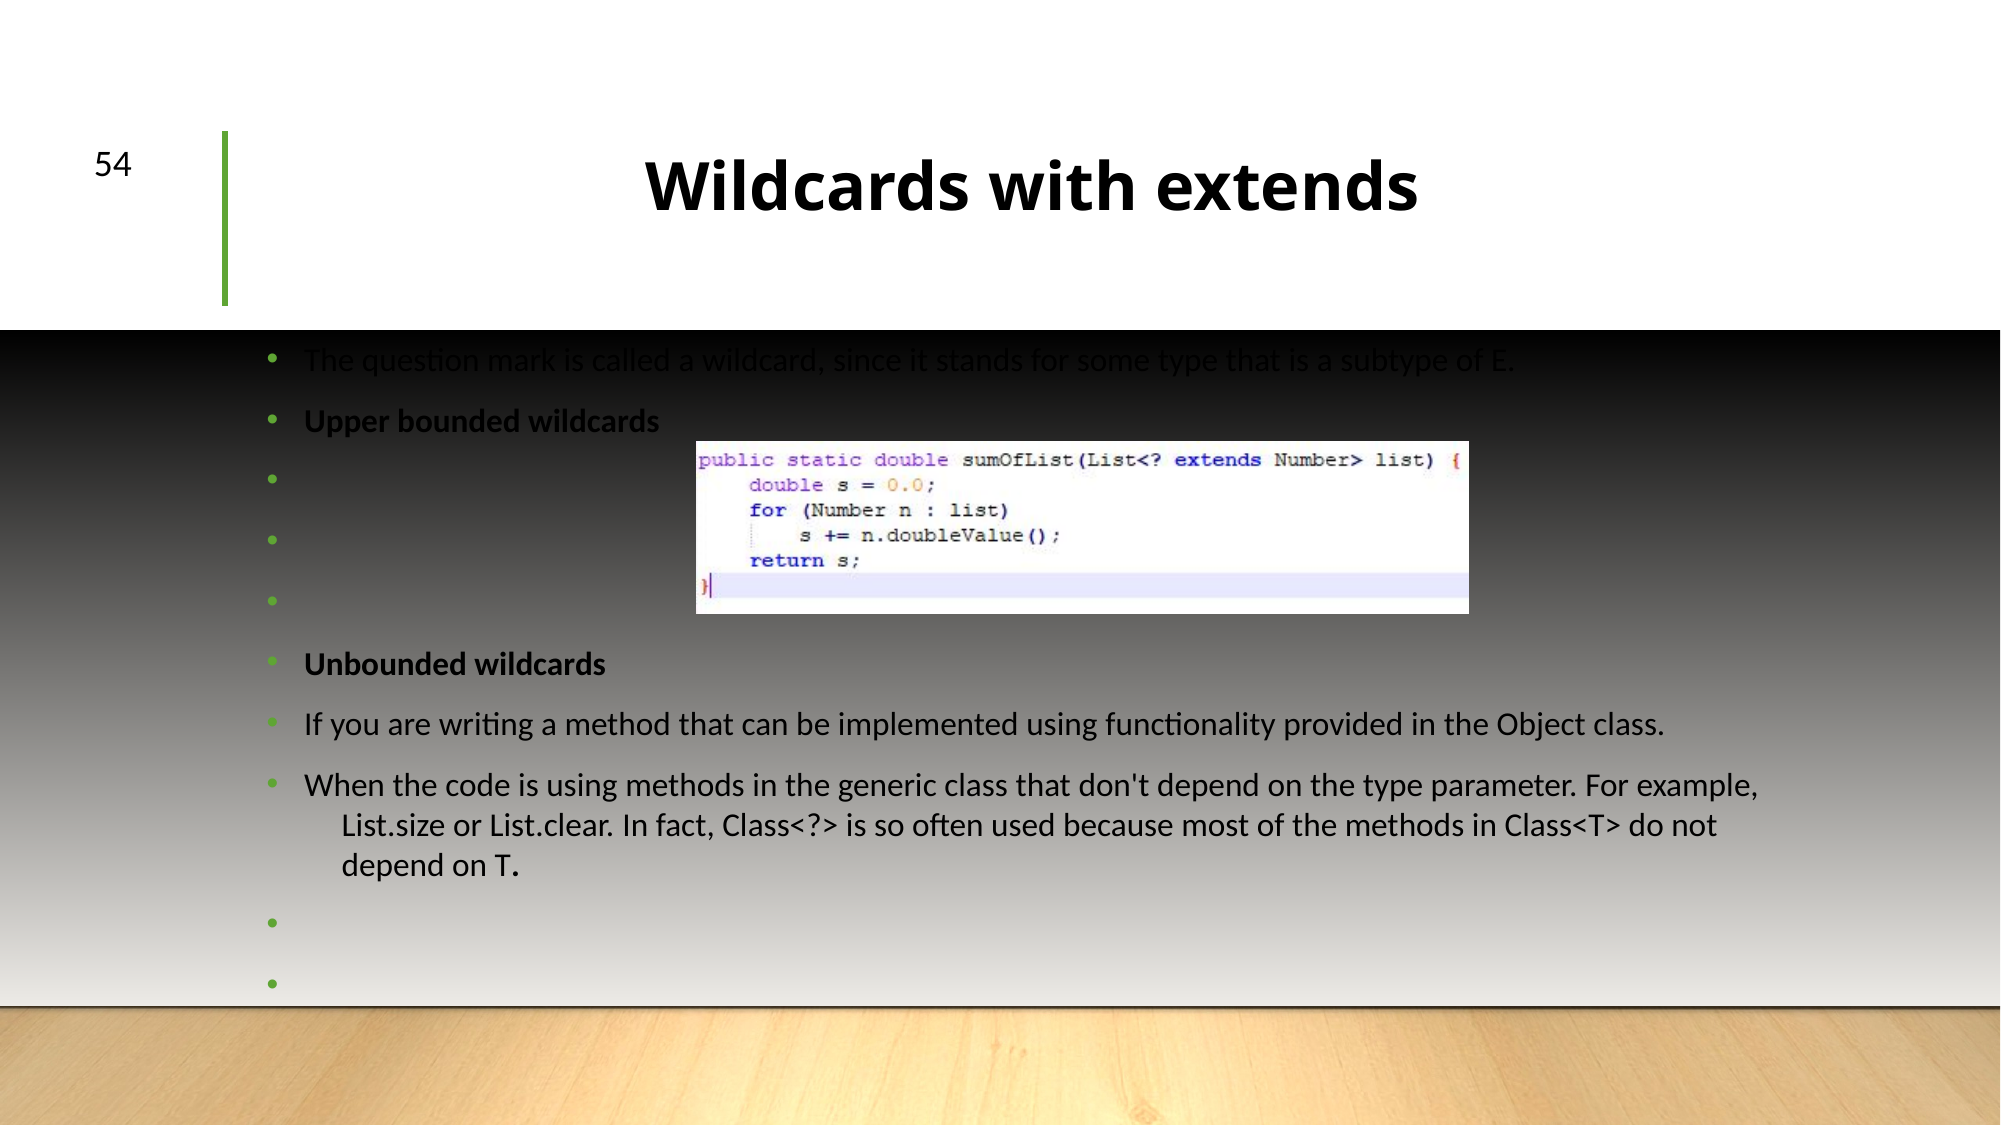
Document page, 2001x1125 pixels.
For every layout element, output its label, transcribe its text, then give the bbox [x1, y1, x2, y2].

picture [696, 441, 1469, 614]
title Wildcards with extends [251, 59, 1814, 233]
text_box [78, 131, 212, 214]
list The question mark is called a wildcard, since it stands for some type that is a subtype of E. Upper bounded wildcards Unbounded wildcards If you are writing a method that can be implemented using functionality provided in the Object class. When the code is using methods in the generic class that don't depend on the type parameter. For example, List.size or List.clear. In fact, Class<?> is so often used because most of the methods in Class<T> do not depend on T. [251, 330, 1814, 897]
